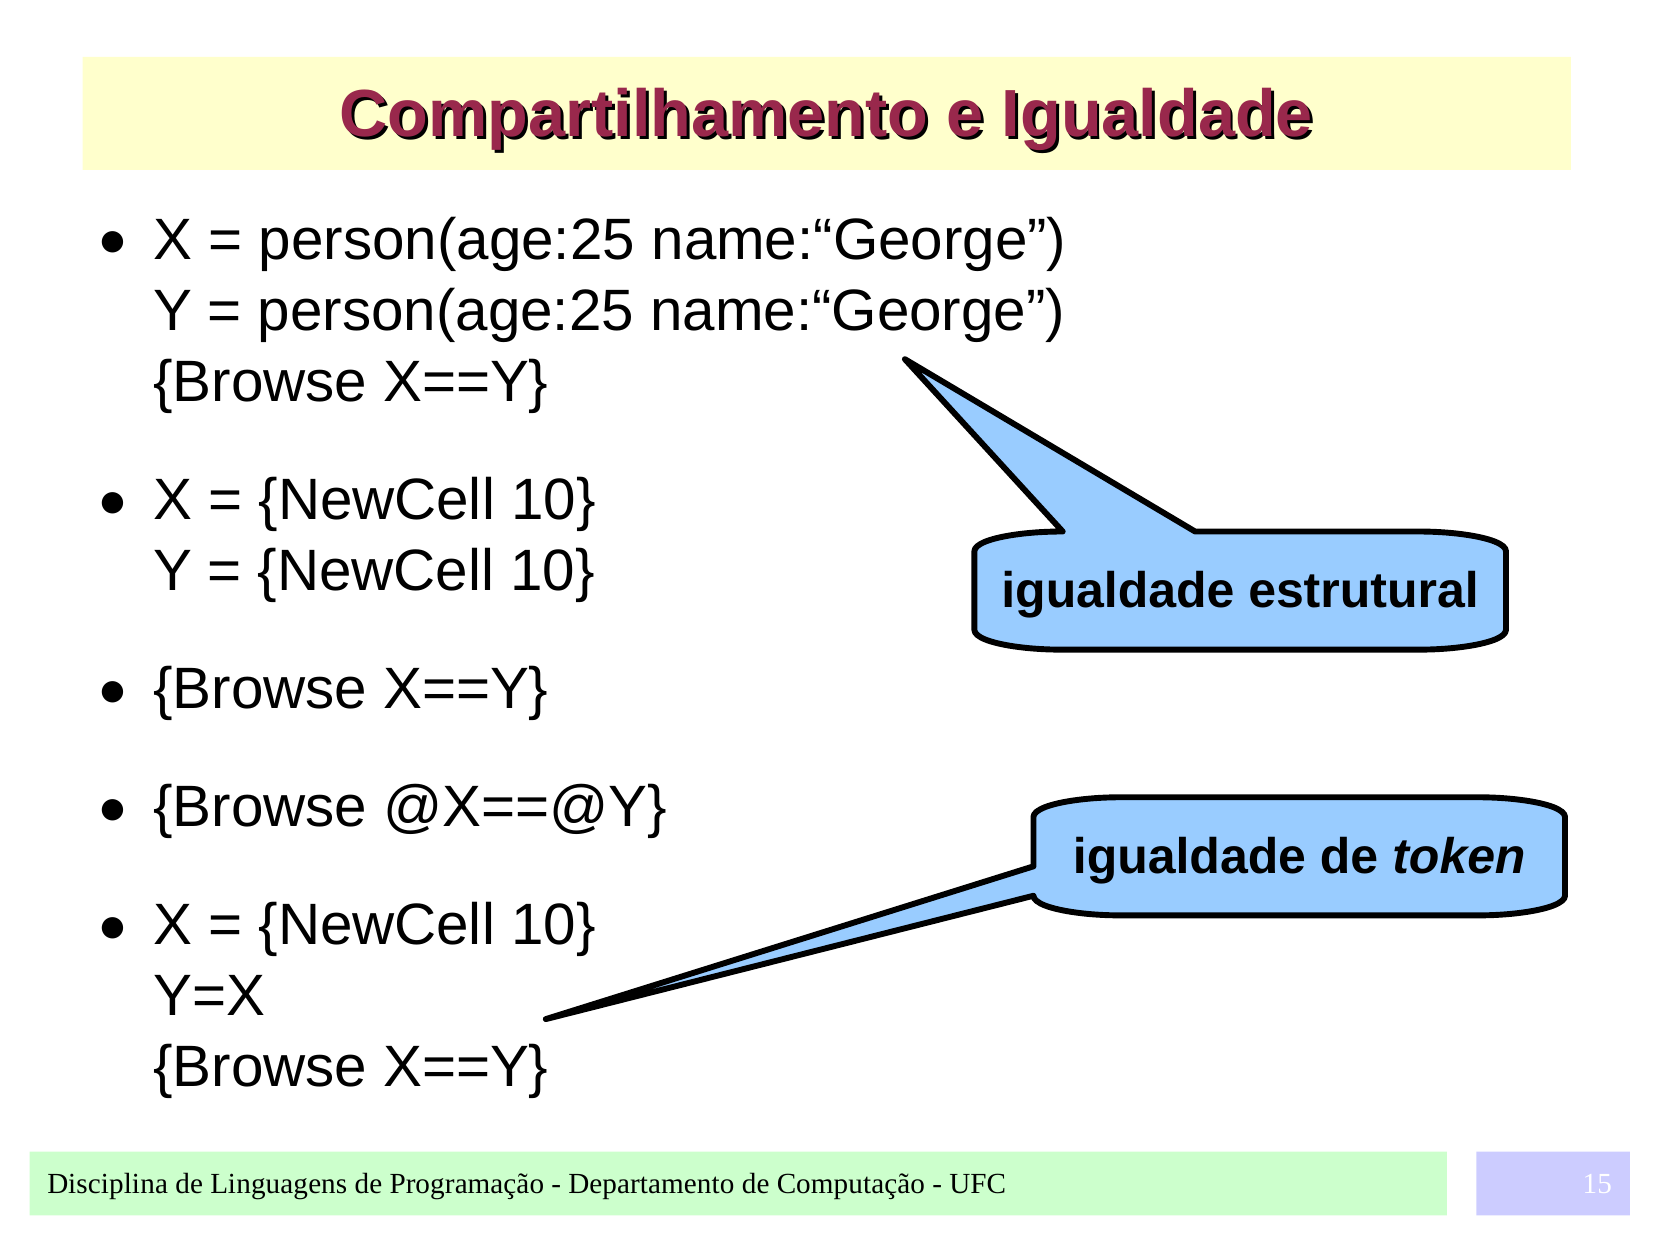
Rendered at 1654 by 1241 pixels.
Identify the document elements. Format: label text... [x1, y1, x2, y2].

text_box igualdade estrutural [904, 359, 1506, 650]
title Compartilhamento e Igualdade [82, 56, 1571, 170]
text_box igualdade de token [545, 797, 1566, 1020]
list X = person(age:25 name:“George”) Y = person(age:25 name:“George”) {Browse X==Y} X = {NewCell 10} Y = {NewCell 10} {Browse X==Y} {Browse @X==@Y} X = {NewCell 10} Y=X {Browse X==Y} [82, 206, 1571, 1137]
